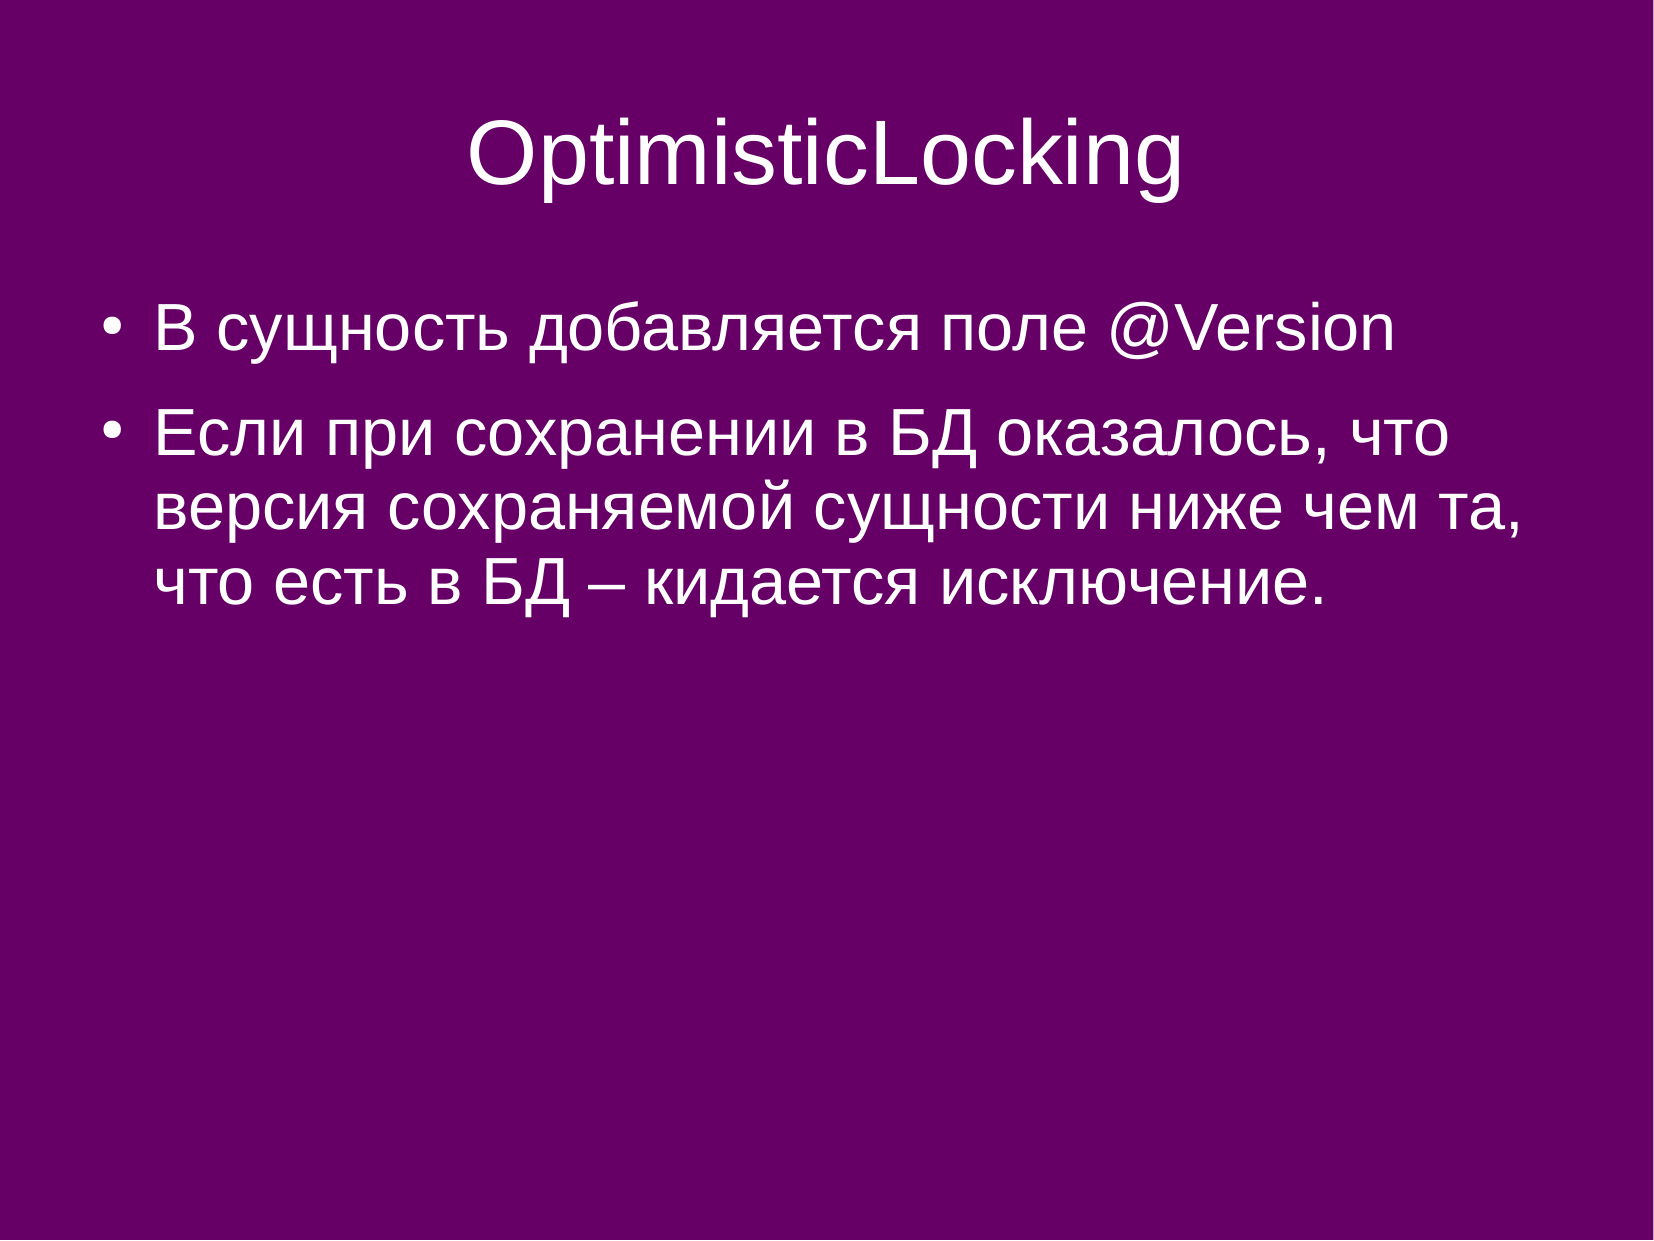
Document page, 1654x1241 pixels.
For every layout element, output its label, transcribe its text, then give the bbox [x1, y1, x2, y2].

title OptimisticLocking [82, 49, 1571, 257]
list В сущность добавляется поле @Version Если при сохранении в БД оказалось, что версия сохраняемой сущности ниже чем та, что есть в БД – кидается исключение. [82, 290, 1571, 1010]
